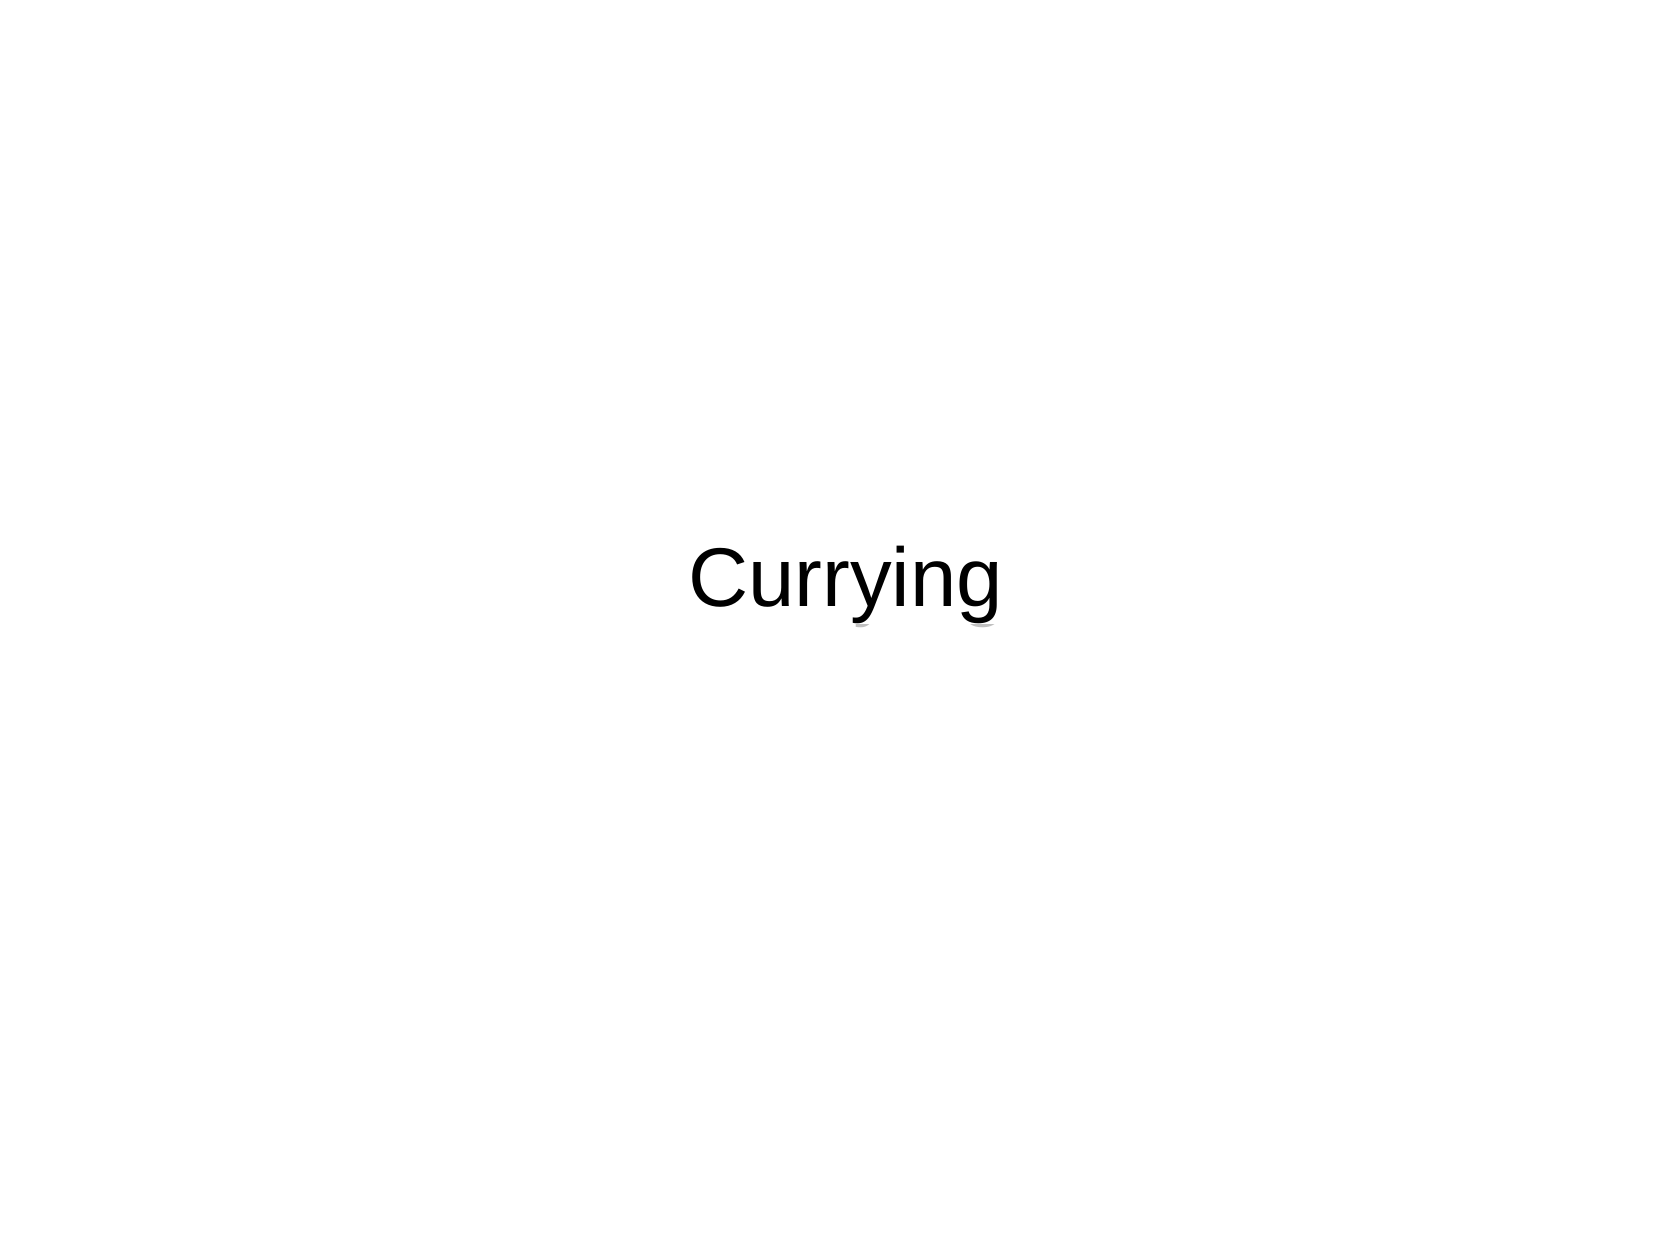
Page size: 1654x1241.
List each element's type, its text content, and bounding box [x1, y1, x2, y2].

subtitle Currying [101, 135, 1591, 1096]
